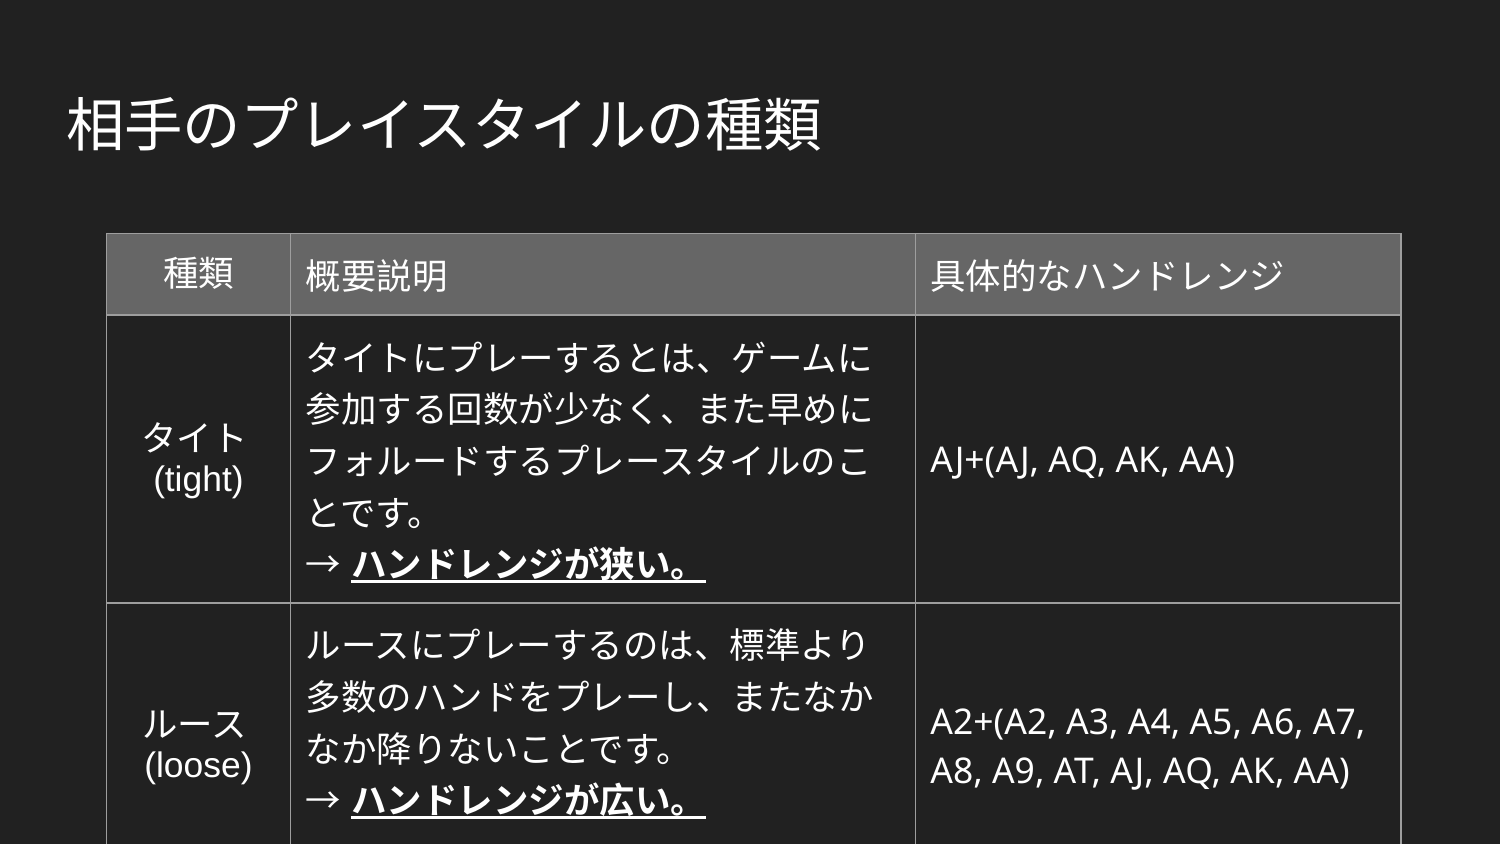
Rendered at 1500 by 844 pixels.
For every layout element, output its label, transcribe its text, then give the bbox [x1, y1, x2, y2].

title 相手のプレイスタイルの種類 [51, 72, 1449, 167]
table_cell タイト(tight) [107, 316, 290, 602]
table_cell AJ+(AJ, AQ, AK, AA) [916, 316, 1400, 602]
table_cell ルース(loose) [107, 604, 290, 844]
table_header 種類 [107, 234, 290, 314]
table_header 概要説明 [291, 234, 915, 314]
table_cell A2+(A2, A3, A4, A5, A6, A7, A8, A9, AT, AJ, AQ, AK, AA) [916, 604, 1400, 844]
table_cell タイトにプレーするとは、ゲームに参加する回数が少なく、また早めにフォルードするプレースタイルのことです。 →ハンドレンジが狭い。 [291, 316, 915, 602]
table_cell ルースにプレーするのは、標準より多数のハンドをプレーし、またなかなか降りないことです。 →ハンドレンジが広い。 [291, 604, 915, 844]
table_header 具体的なハンドレンジ [916, 234, 1400, 314]
